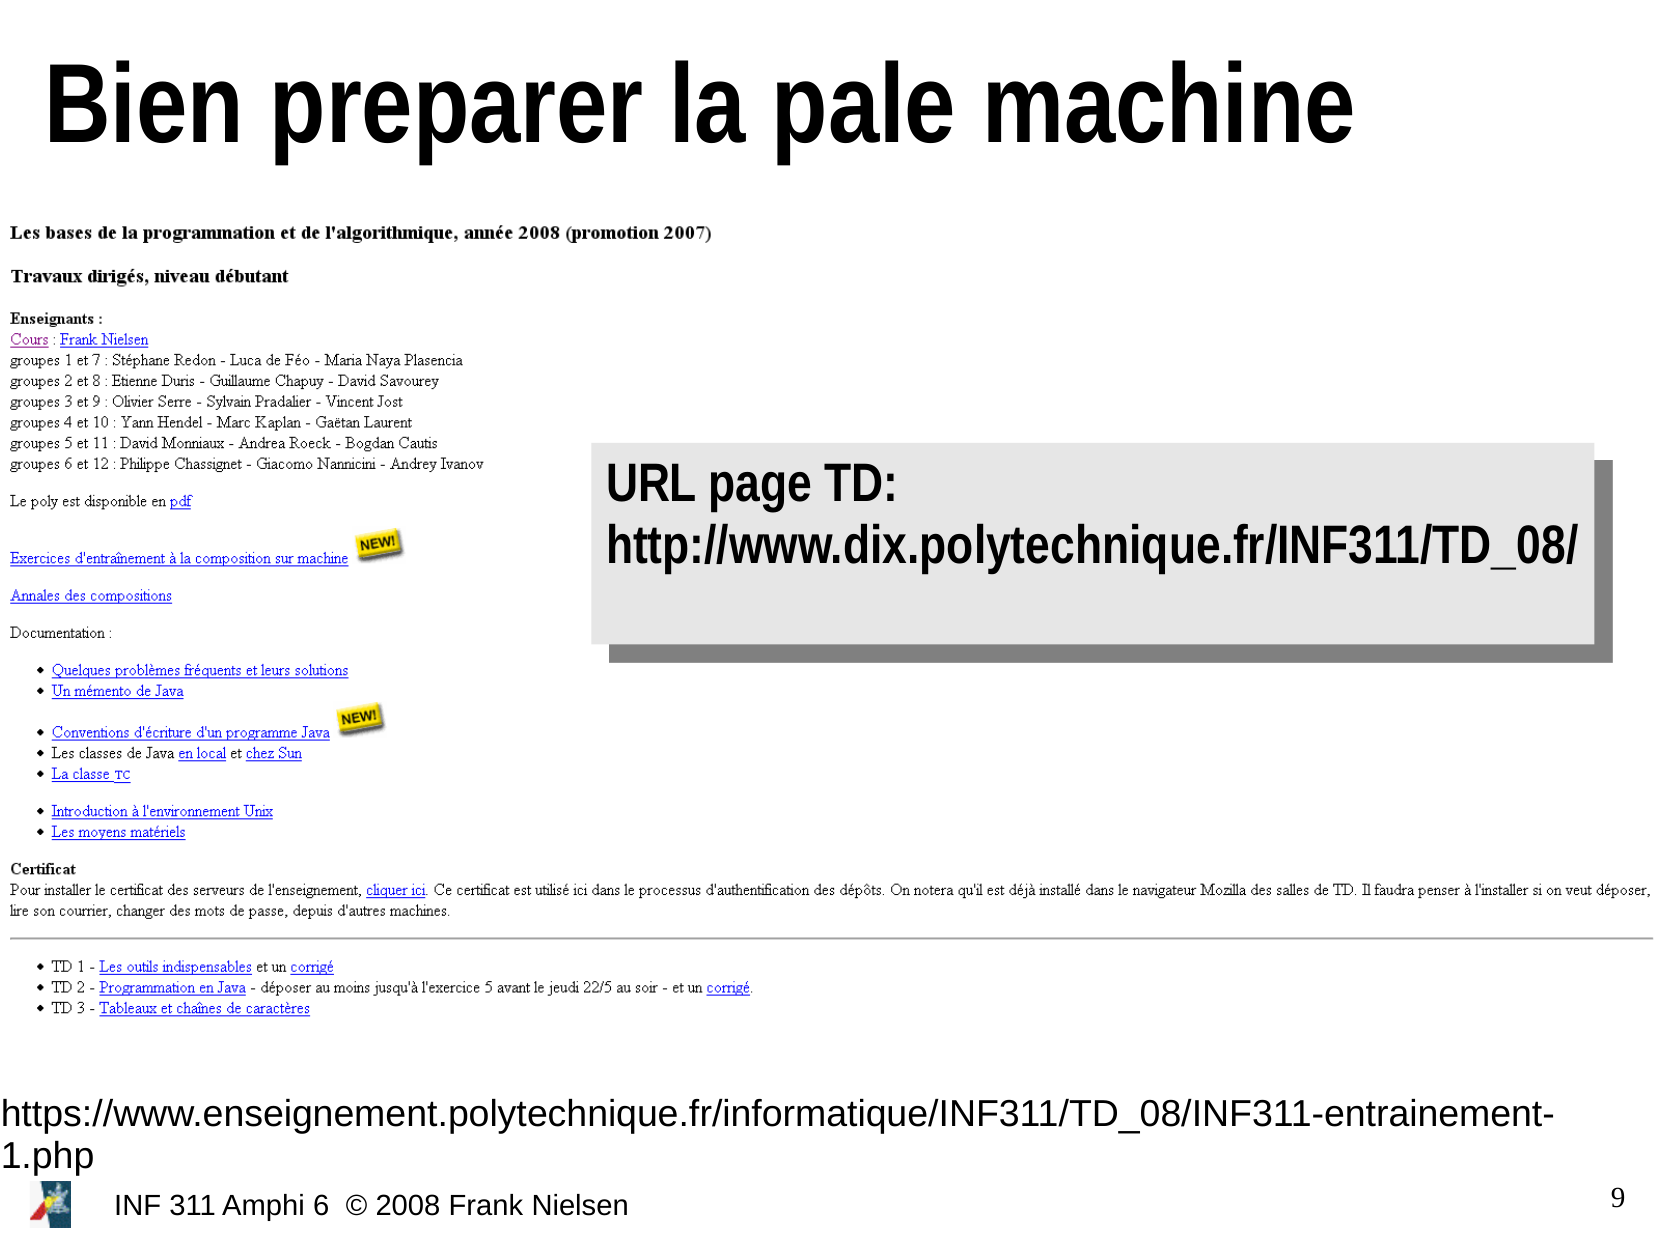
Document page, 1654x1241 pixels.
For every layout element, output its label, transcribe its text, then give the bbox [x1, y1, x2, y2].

picture [29, 1181, 71, 1228]
text_box https://www.enseignement.polytechnique.fr/informatique/INF311/TD_08/INF311-entrainement-1.php [0, 1085, 1654, 1143]
picture [3, 216, 1654, 1034]
text_box URL page TD: http://www.dix.polytechnique.fr/INF311/TD_08/ [591, 442, 1595, 643]
text_box Bien preparer la pale machine [29, 29, 1371, 174]
